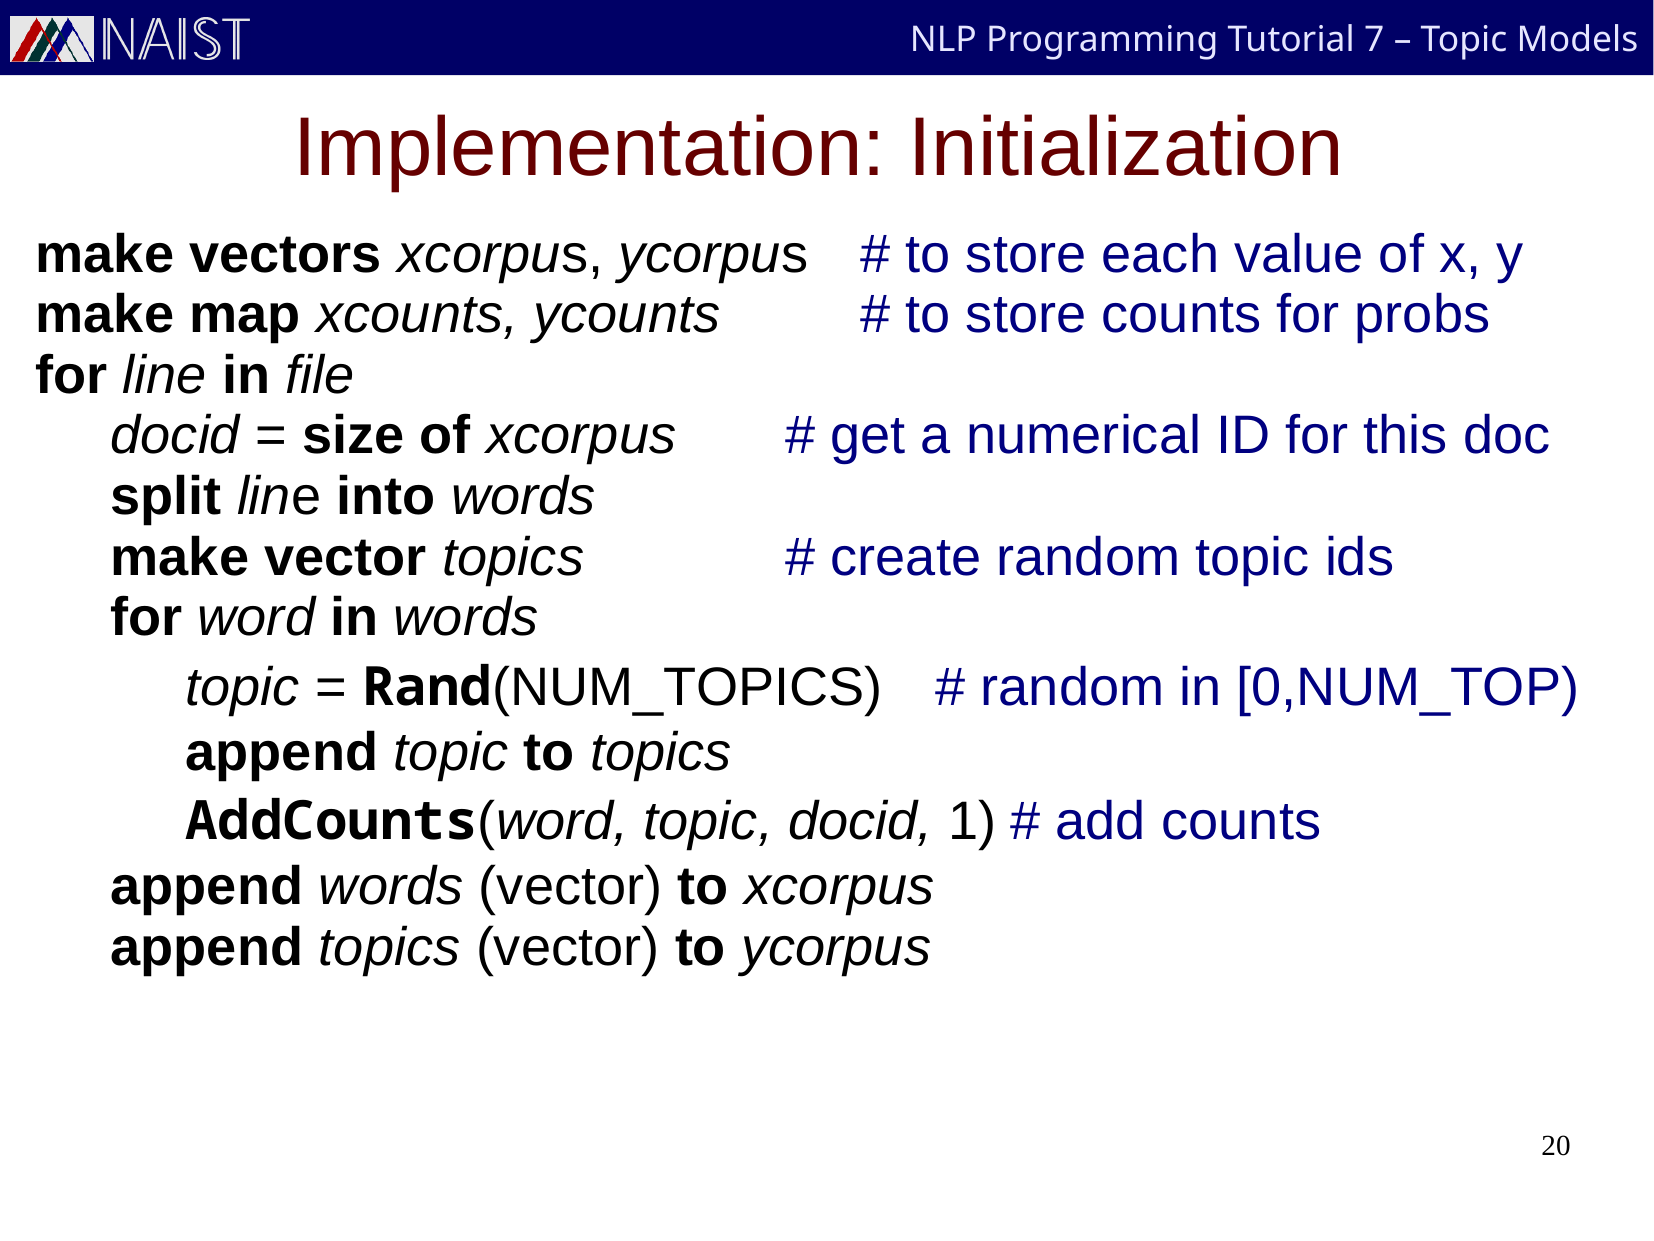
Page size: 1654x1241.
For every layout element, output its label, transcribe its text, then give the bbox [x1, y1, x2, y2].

title Implementation: Initialization [75, 51, 1564, 223]
list make vectors xcorpus, ycorpus # to store each value of x, y make map xcounts, ycounts # to store counts for probs for line in file docid = size of xcorpus # get a numerical ID for this doc split line into words make vector topics # create random topic ids for word in words topic = Rand(NUM_TOPICS) # random in [0,NUM_TOP) append topic to topics AddCounts(word, topic, docid, 1) # add counts append words (vector) to xcorpus append topics (vector) to ycorpus [0, 223, 1613, 1042]
picture [10, 16, 94, 62]
picture [102, 17, 251, 51]
